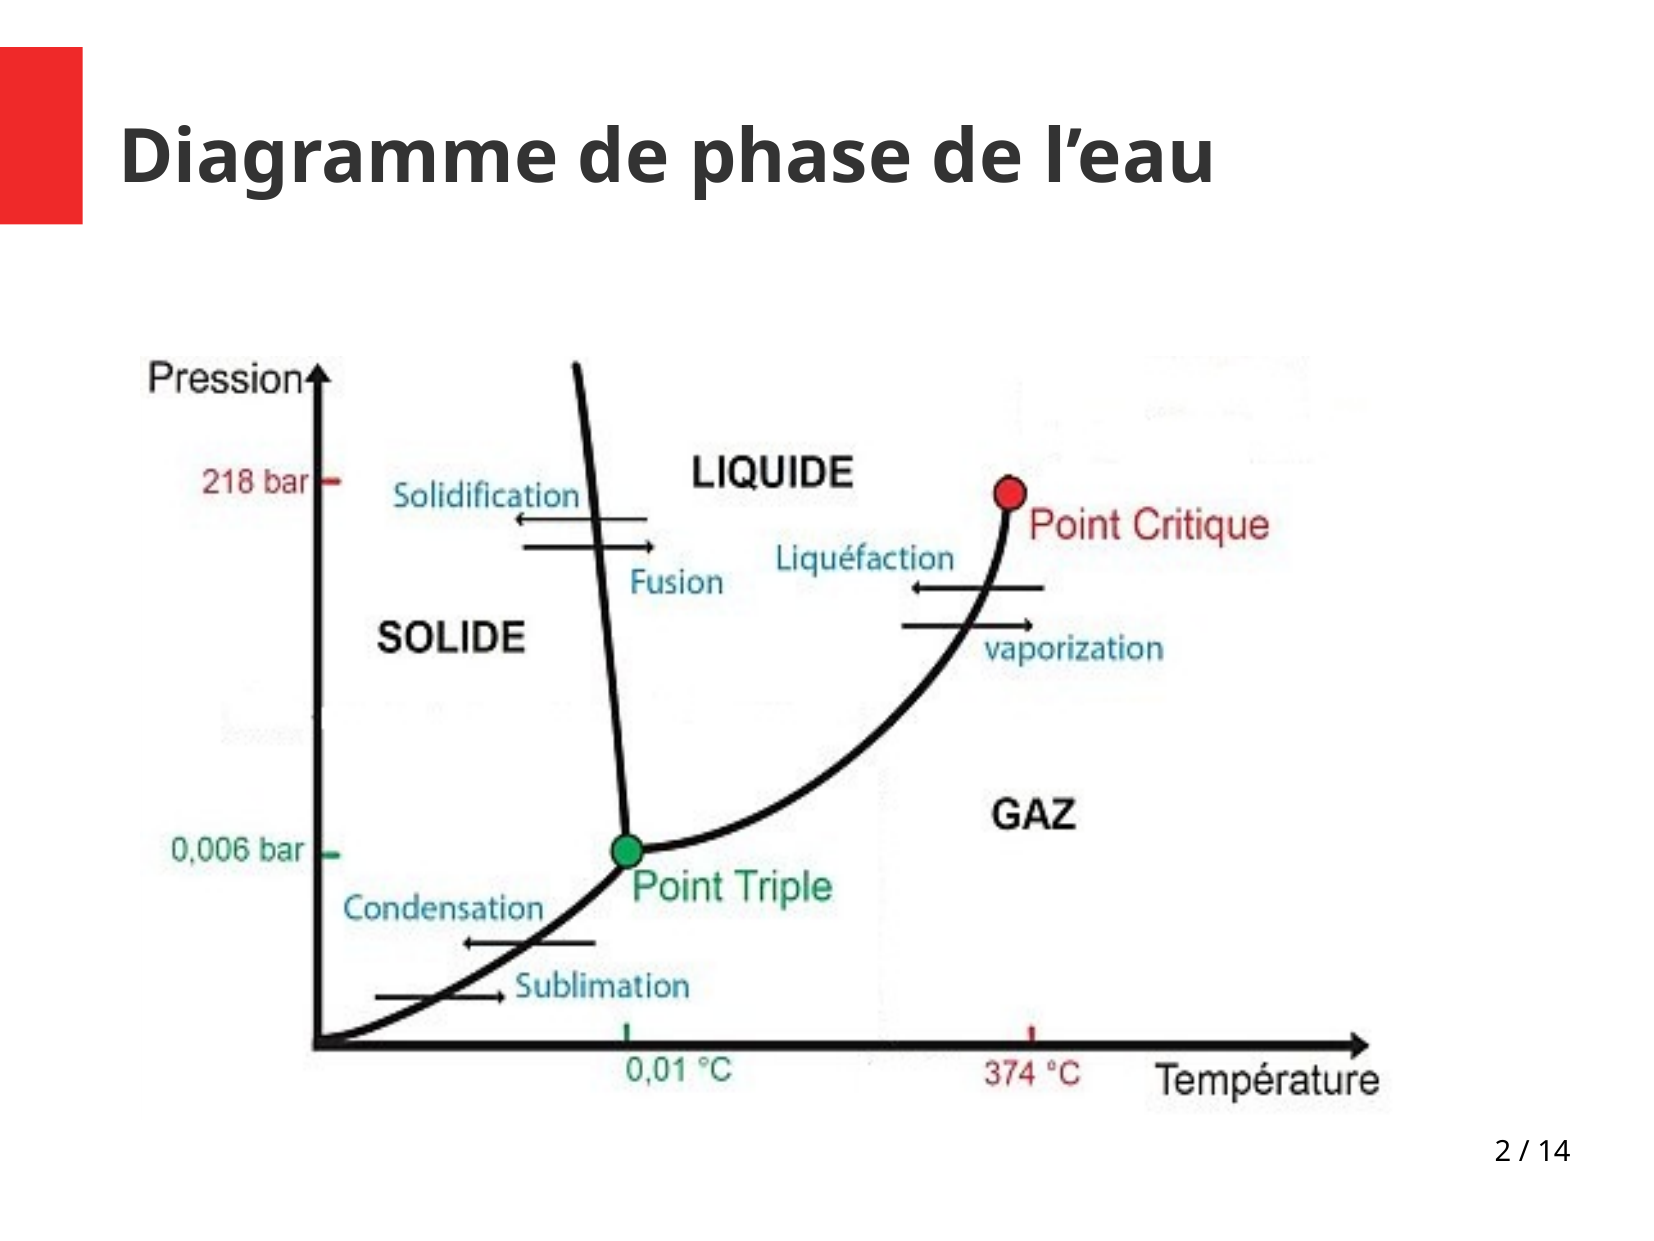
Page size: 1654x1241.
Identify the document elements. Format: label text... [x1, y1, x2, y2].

title Diagramme de phase de l’eau [118, 49, 1571, 257]
picture [140, 356, 1418, 1121]
